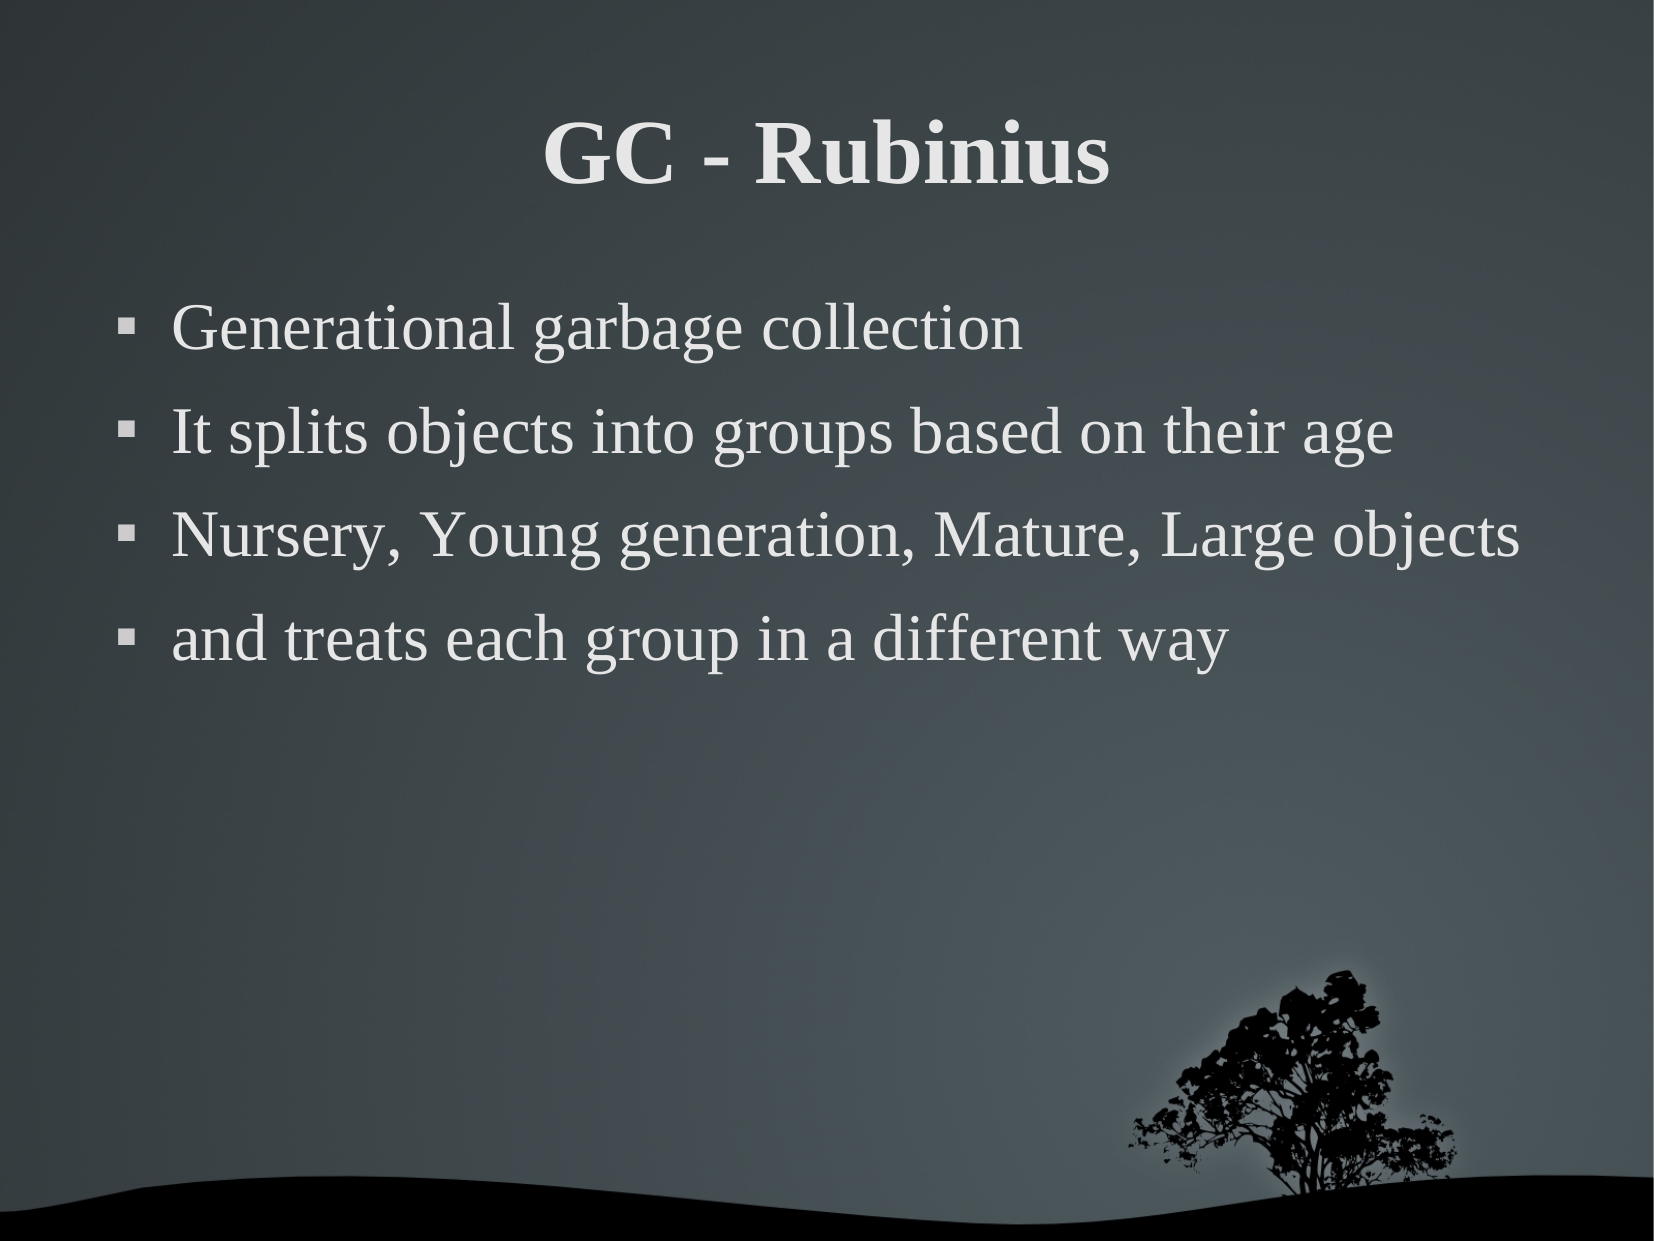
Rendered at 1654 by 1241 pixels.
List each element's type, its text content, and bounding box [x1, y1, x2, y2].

list Generational garbage collection It splits objects into groups based on their age Nursery, Young generation, Mature, Large objects and treats each group in a different way [82, 290, 1571, 1094]
picture [0, 0, 1654, 1241]
title GC - Rubinius [82, 56, 1571, 250]
